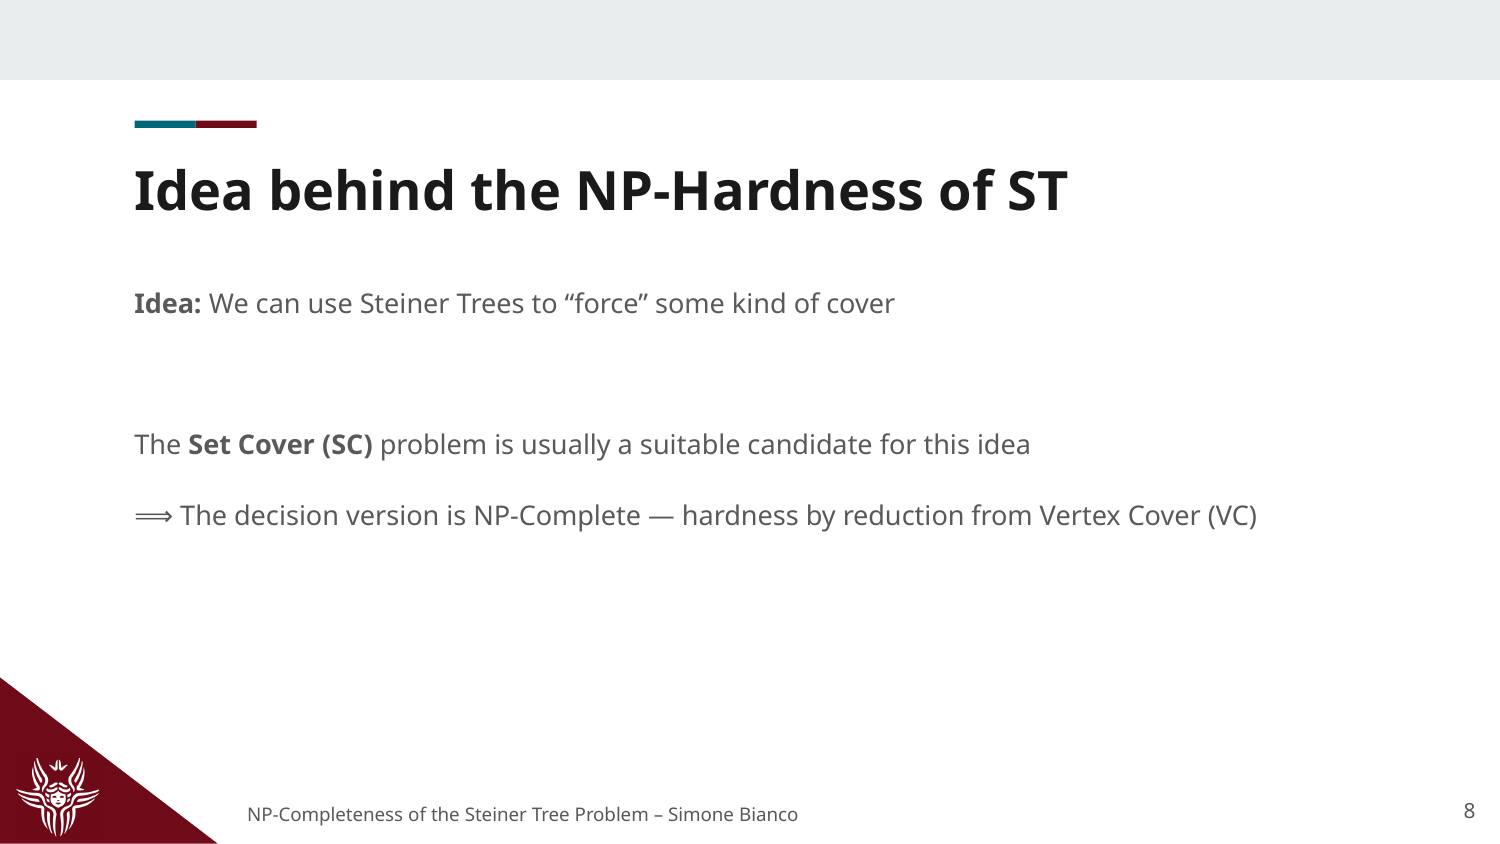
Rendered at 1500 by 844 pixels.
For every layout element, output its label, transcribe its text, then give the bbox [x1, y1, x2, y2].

subtitle NP-Completeness of the Steiner Tree Problem – Simone Bianco [232, 783, 1193, 839]
list Idea: We can use Steiner Trees to “force” some kind of cover The Set Cover (SC) problem is usually a suitable candidate for this idea ⟹ The decision version is NP-Complete — hardness by reduction from Vertex Cover (VC) [119, 266, 1430, 637]
title Idea behind the NP-Hardness of ST [119, 141, 1381, 230]
slide_number <number> [1400, 779, 1491, 844]
picture [16, 758, 100, 839]
